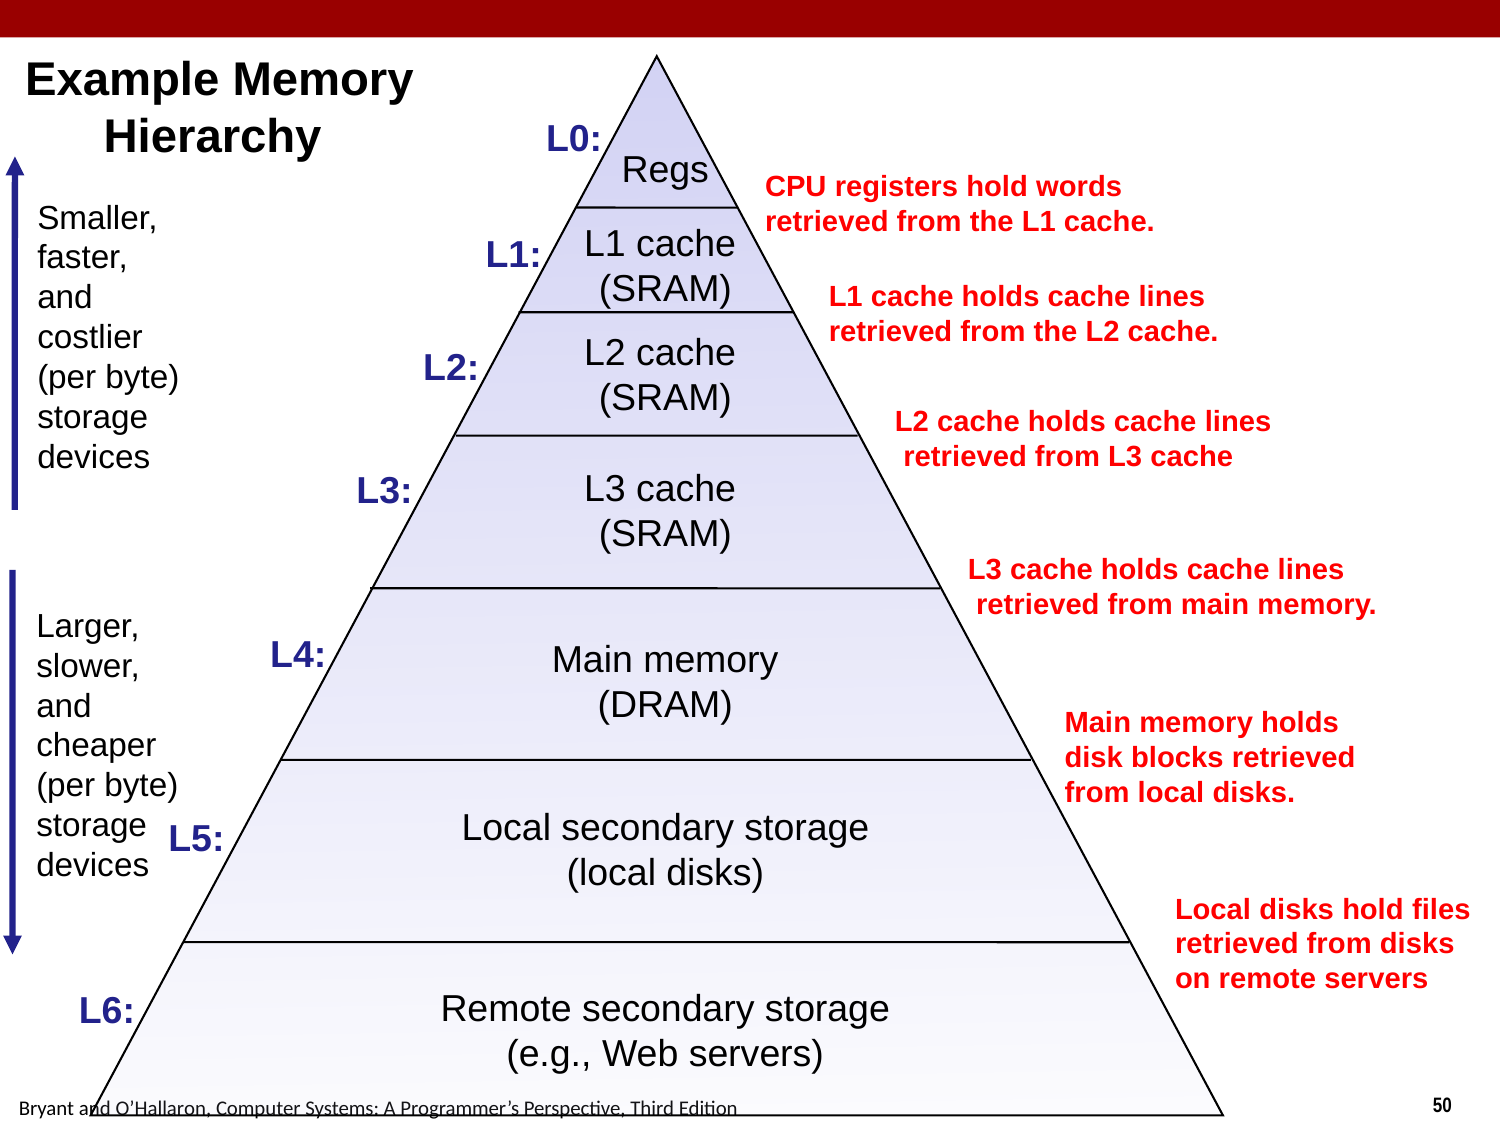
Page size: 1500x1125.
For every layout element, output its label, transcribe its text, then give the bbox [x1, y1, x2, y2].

text_box L1: [470, 222, 557, 283]
text_box [618, 56, 700, 137]
text_box L4: [255, 622, 342, 683]
text_box CPU registers hold words retrieved from the L1 cache. [750, 160, 1230, 245]
text_box L0: [531, 105, 618, 166]
text_box Larger, slower, and cheaper (per byte) storage devices [21, 596, 194, 891]
text_box L1 cache (SRAM) [569, 211, 762, 311]
text_box L2: [408, 335, 495, 395]
text_box Remote secondary storage (e.g., Web servers) [425, 976, 905, 1082]
text_box L3: [341, 459, 428, 519]
text_box L5: [153, 806, 240, 867]
text_box Smaller, faster, and costlier (per byte) storage devices [22, 188, 195, 483]
text_box L6: [64, 978, 151, 1039]
text_box L3 cache holds cache lines retrieved from main memory. [953, 542, 1425, 628]
text_box L3 cache (SRAM) [569, 456, 762, 562]
text_box Local secondary storage (local disks) [446, 795, 884, 901]
text_box [576, 166, 737, 206]
text_box Local disks hold files retrieved from disks on remote servers [1160, 882, 1499, 1003]
text_box L2 cache holds cache lines retrieved from L3 cache [880, 394, 1312, 480]
text_box [90, 253, 1223, 1116]
text_box L2 cache (SRAM) [569, 320, 762, 426]
text_box Main memory holds disk blocks retrieved from local disks. [1049, 695, 1409, 816]
title Example Memory Hierarchy [10, 40, 1441, 169]
text_box Regs [606, 137, 724, 198]
text_box [520, 220, 569, 311]
text_box Main memory (DRAM) [537, 627, 794, 733]
text_box [574, 207, 740, 211]
text_box L1 cache holds cache lines retrieved from the L2 cache. [814, 269, 1280, 355]
